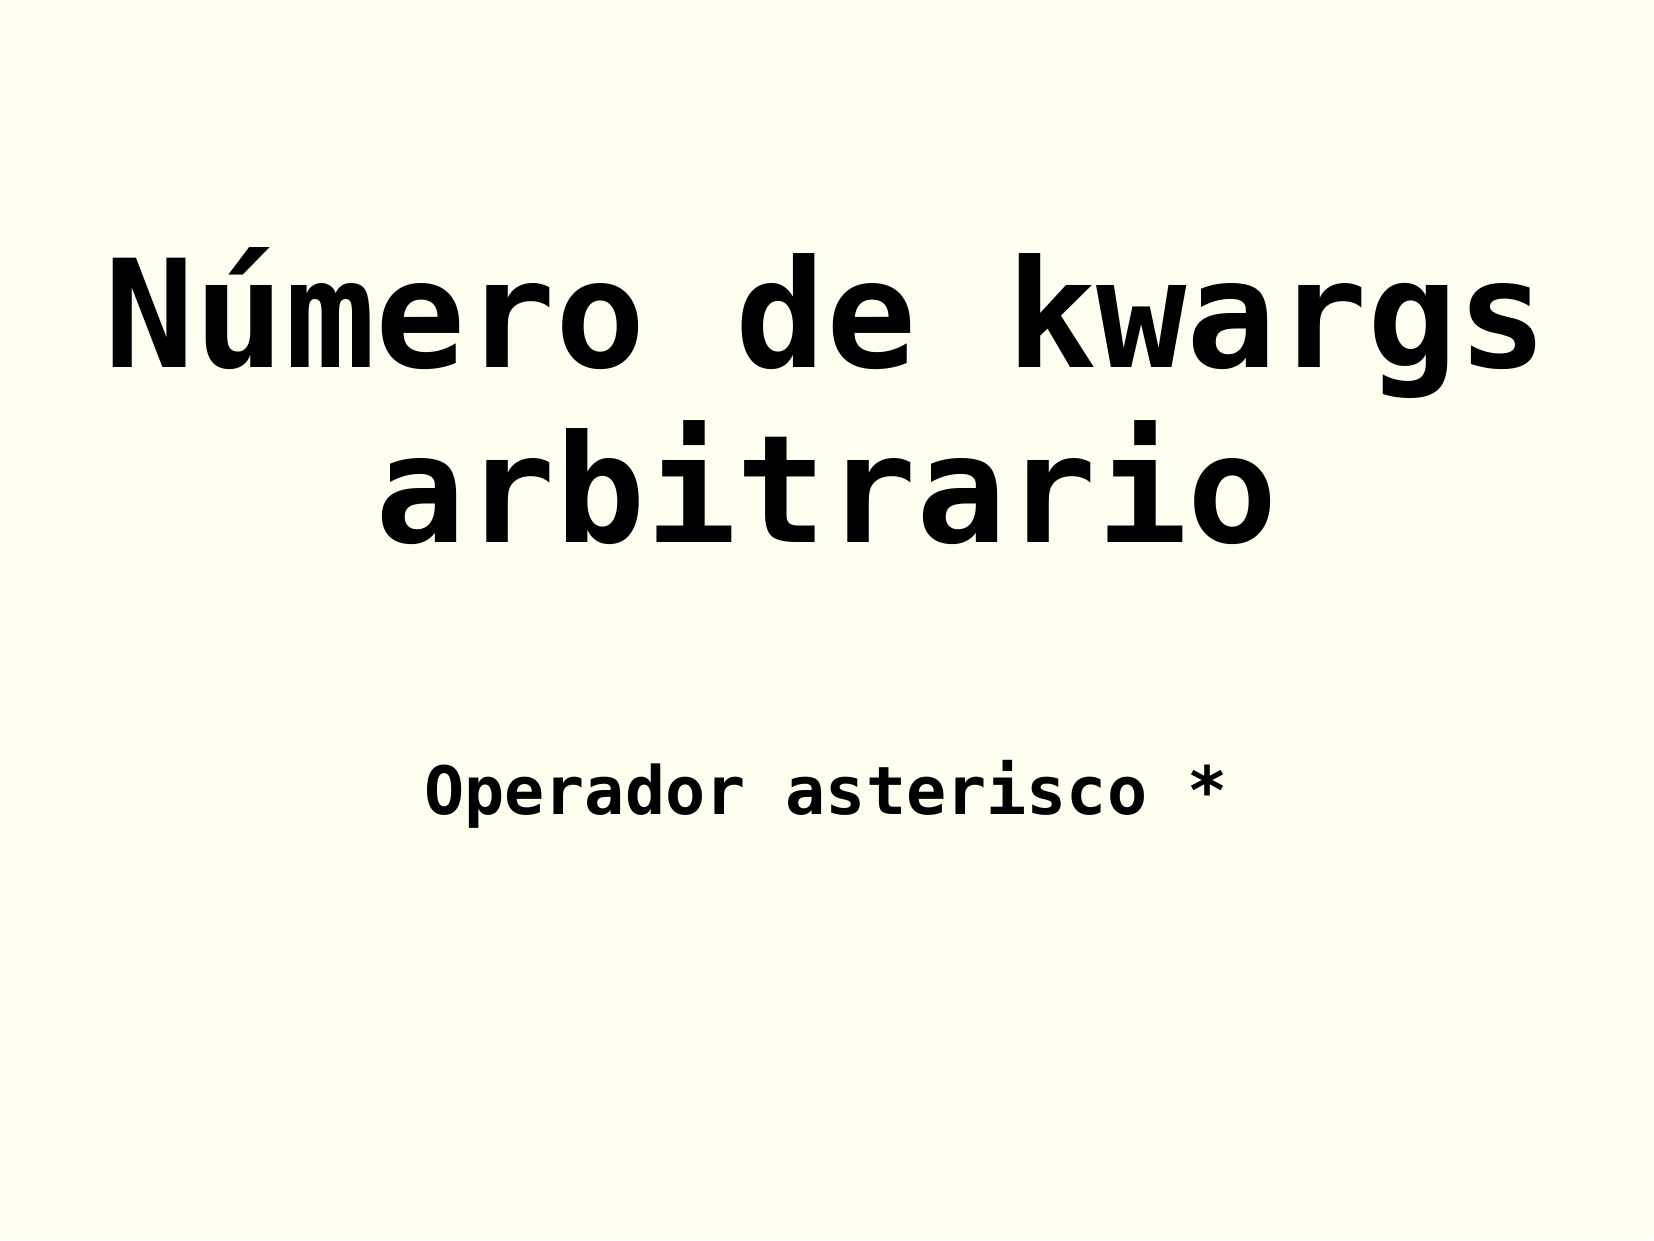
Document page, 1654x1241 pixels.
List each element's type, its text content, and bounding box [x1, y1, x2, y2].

subtitle Número de kwargs arbitrario Operador asterisco * [82, 49, 1571, 1010]
